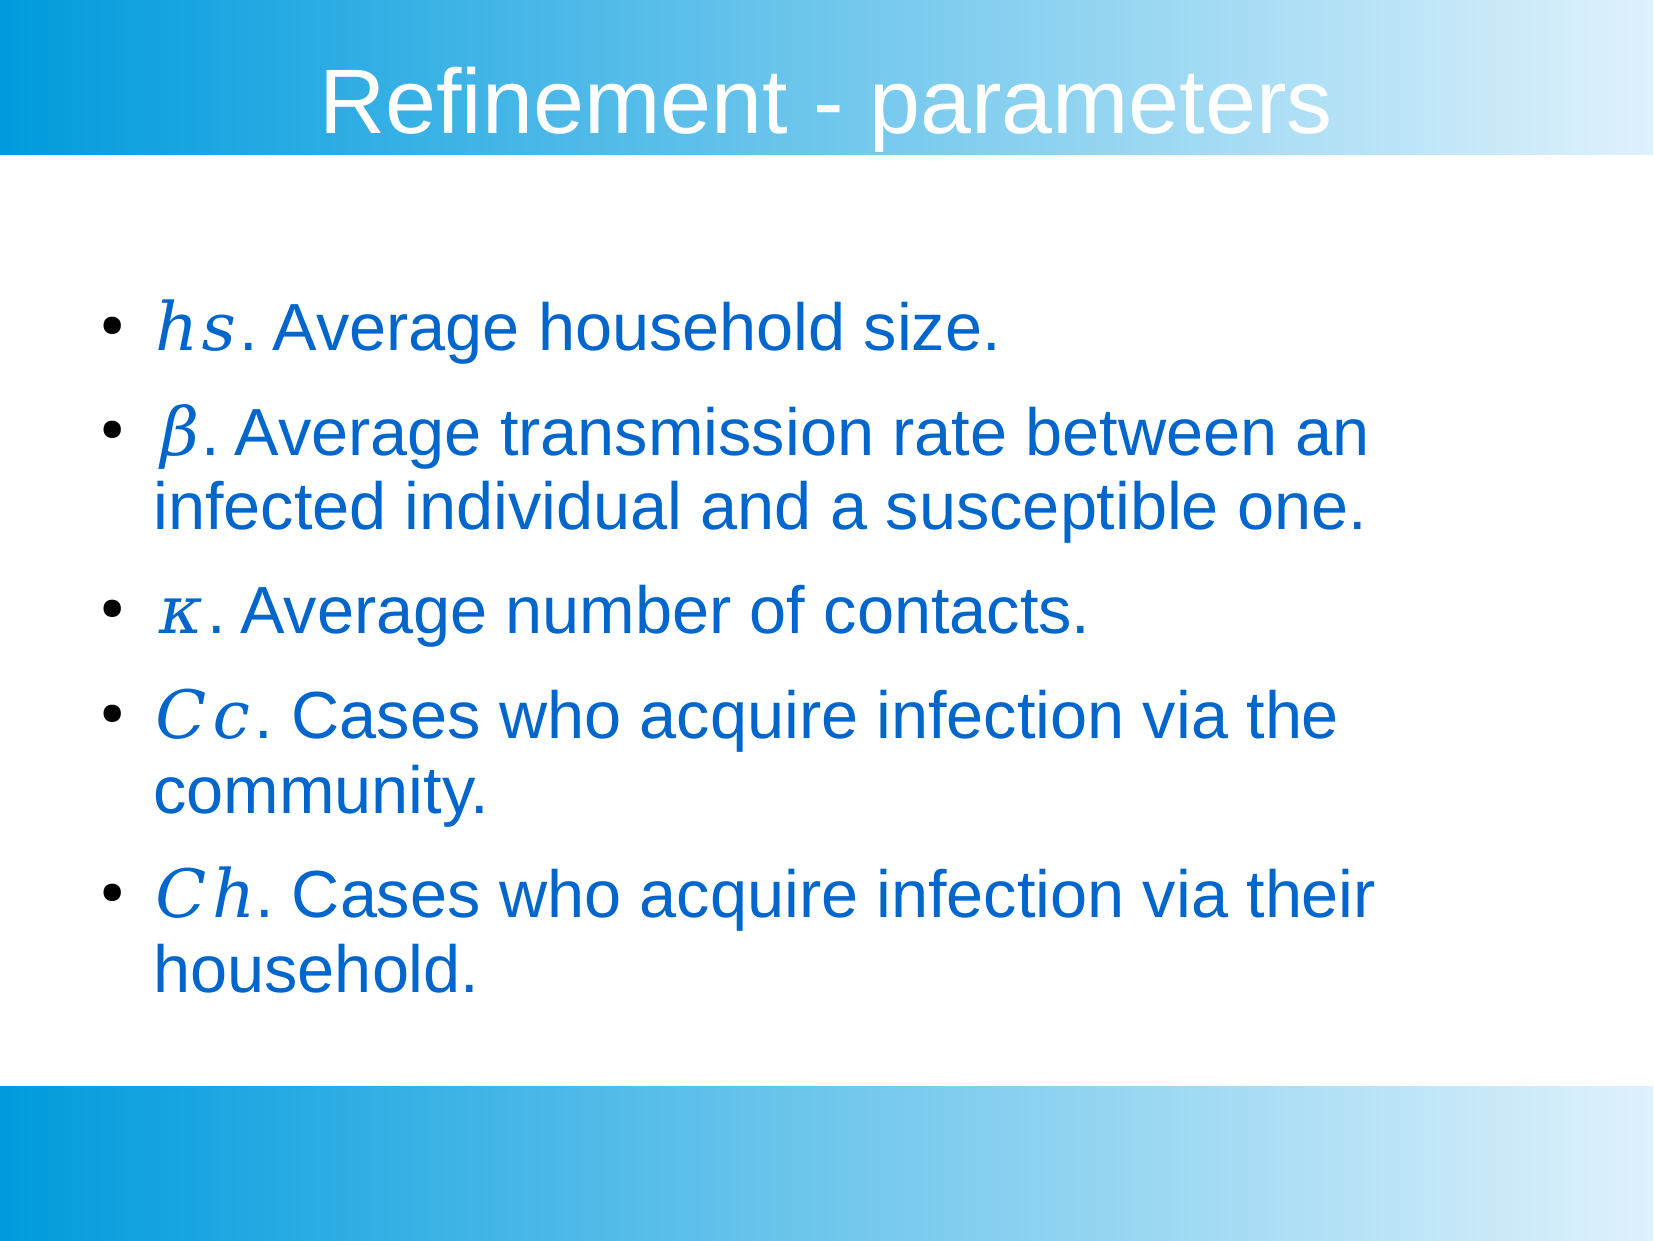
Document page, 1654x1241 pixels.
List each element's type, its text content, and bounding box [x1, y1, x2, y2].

title Refinement - parameters [82, 49, 1571, 155]
list ℎ𝑠. Average household size. 𝛽. Average transmission rate between an infected individual and a susceptible one. 𝜅. Average number of contacts. 𝐶𝑐. Cases who acquire infection via the community. 𝐶ℎ. Cases who acquire infection via their household. [82, 290, 1571, 1010]
